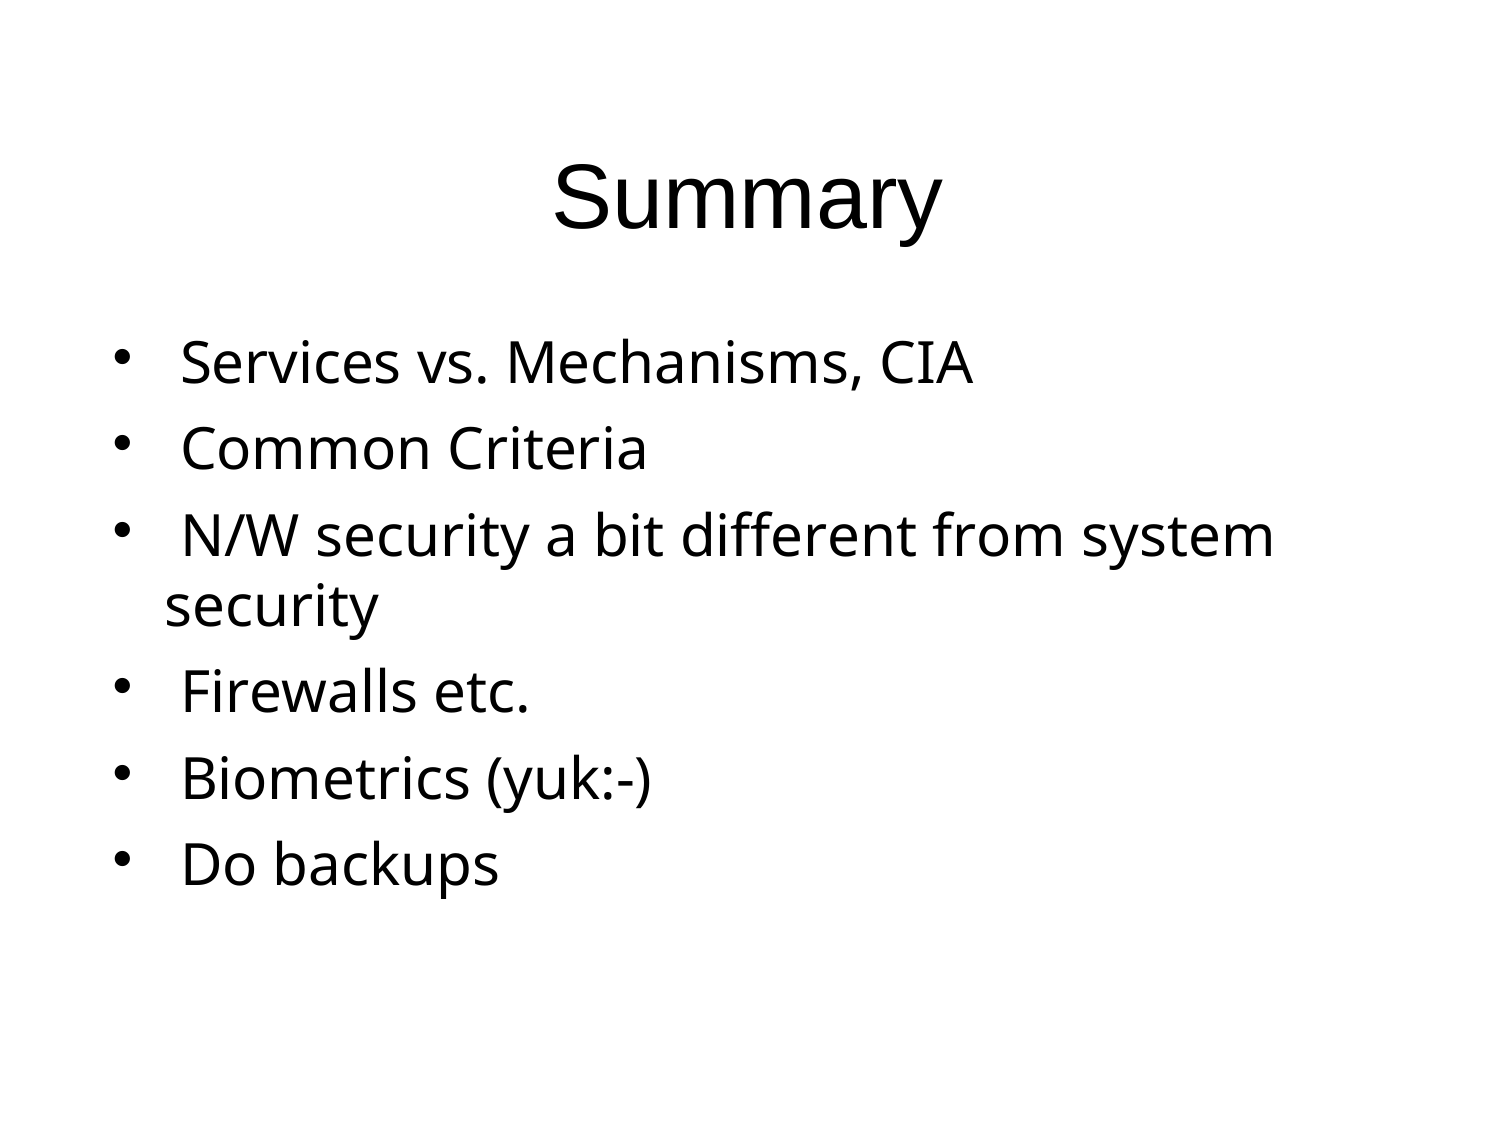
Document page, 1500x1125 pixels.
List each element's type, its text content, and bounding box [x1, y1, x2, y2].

title Summary [112, 99, 1384, 284]
list Services vs. Mechanisms, CIA Common Criteria N/W security a bit different from system security Firewalls etc. Biometrics (yuk:-) Do backups [112, 324, 1384, 996]
